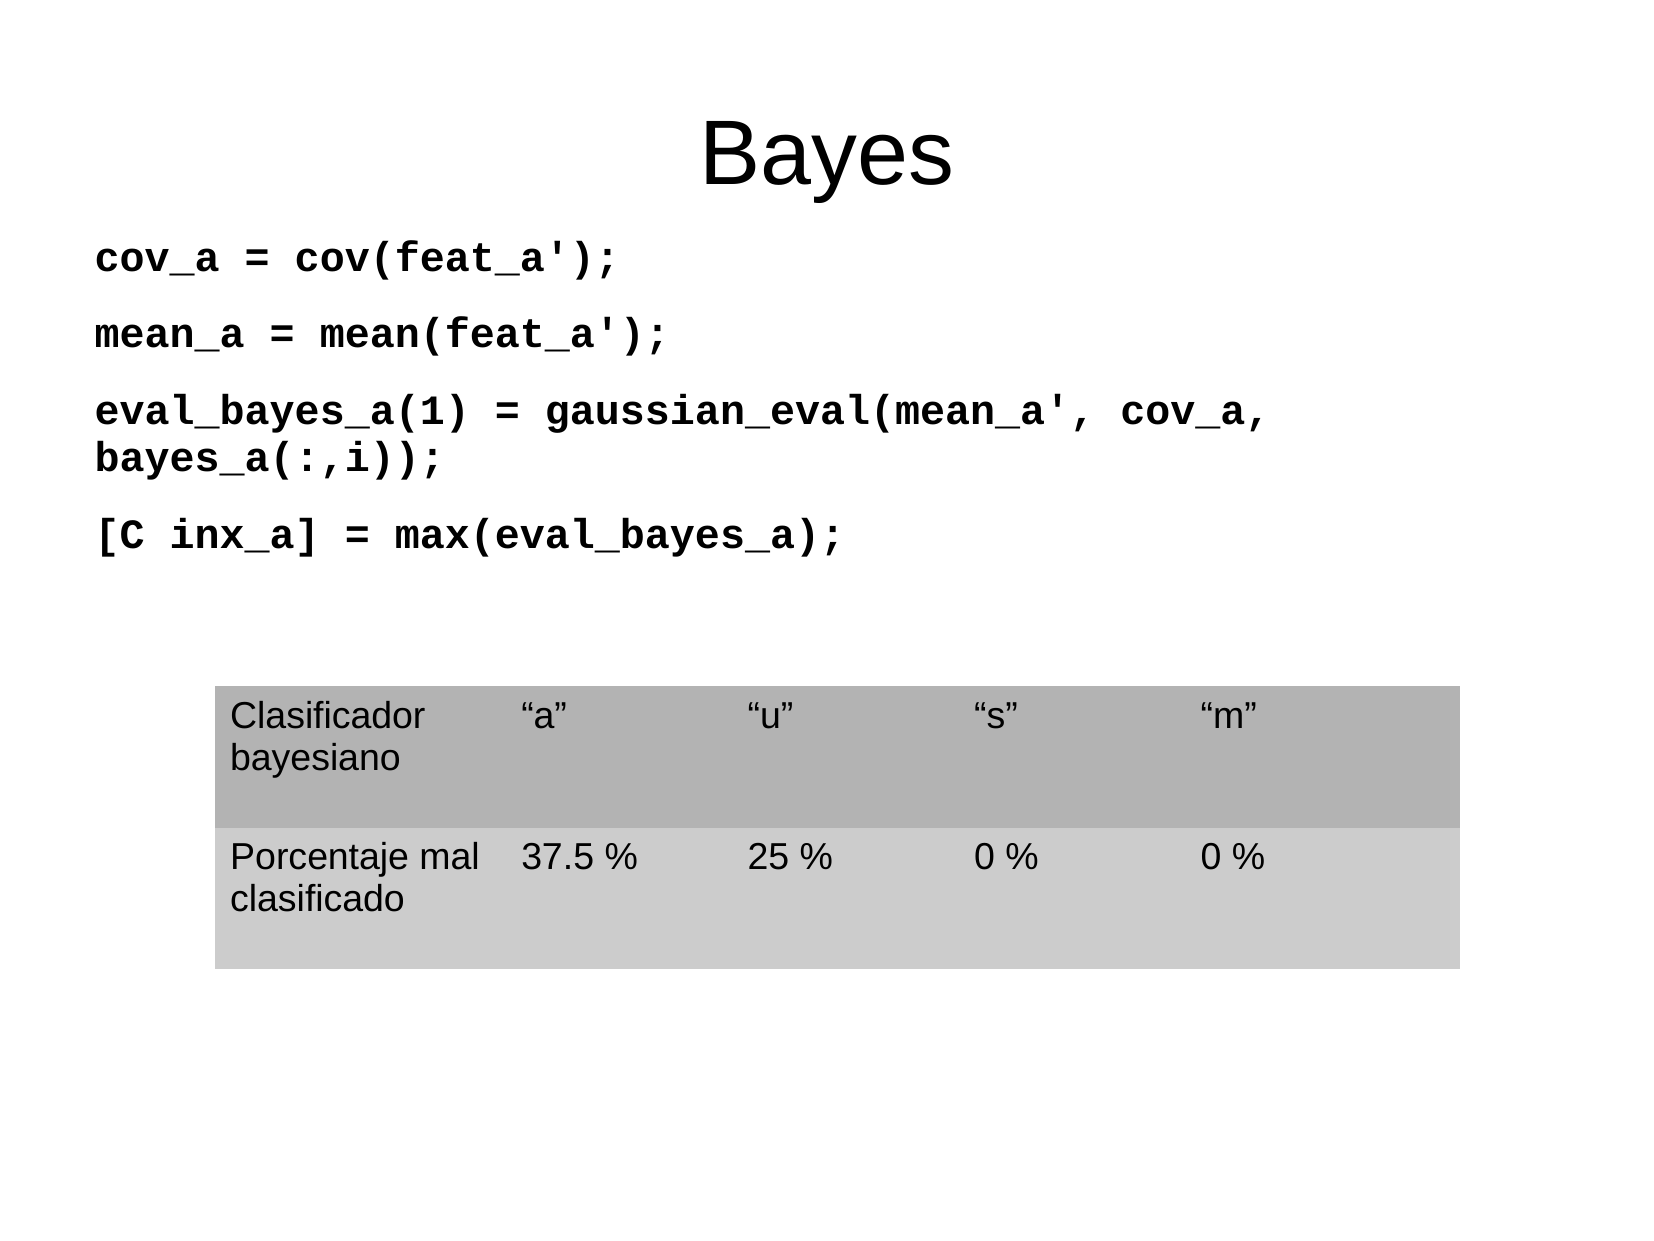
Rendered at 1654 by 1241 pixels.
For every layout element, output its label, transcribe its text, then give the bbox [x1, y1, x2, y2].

table_header “u” [733, 686, 959, 828]
table_cell 37.5 % [507, 828, 733, 969]
title Bayes [82, 49, 1571, 257]
list cov_a = cov(feat_a'); mean_a = mean(feat_a'); eval_bayes_a(1) = gaussian_eval(mean_a', cov_a, bayes_a(:,i)); [C inx_a] = max(eval_bayes_a); [94, 236, 1550, 573]
table_cell 0 % [1186, 828, 1460, 969]
table_cell Porcentaje mal clasificado [215, 828, 507, 969]
table_cell 25 % [733, 828, 959, 969]
table_header “s” [959, 686, 1186, 828]
table_header “a” [507, 686, 733, 828]
table_header “m” [1186, 686, 1460, 828]
table_cell 0 % [959, 828, 1186, 969]
table_header Clasificador bayesiano [215, 686, 507, 828]
